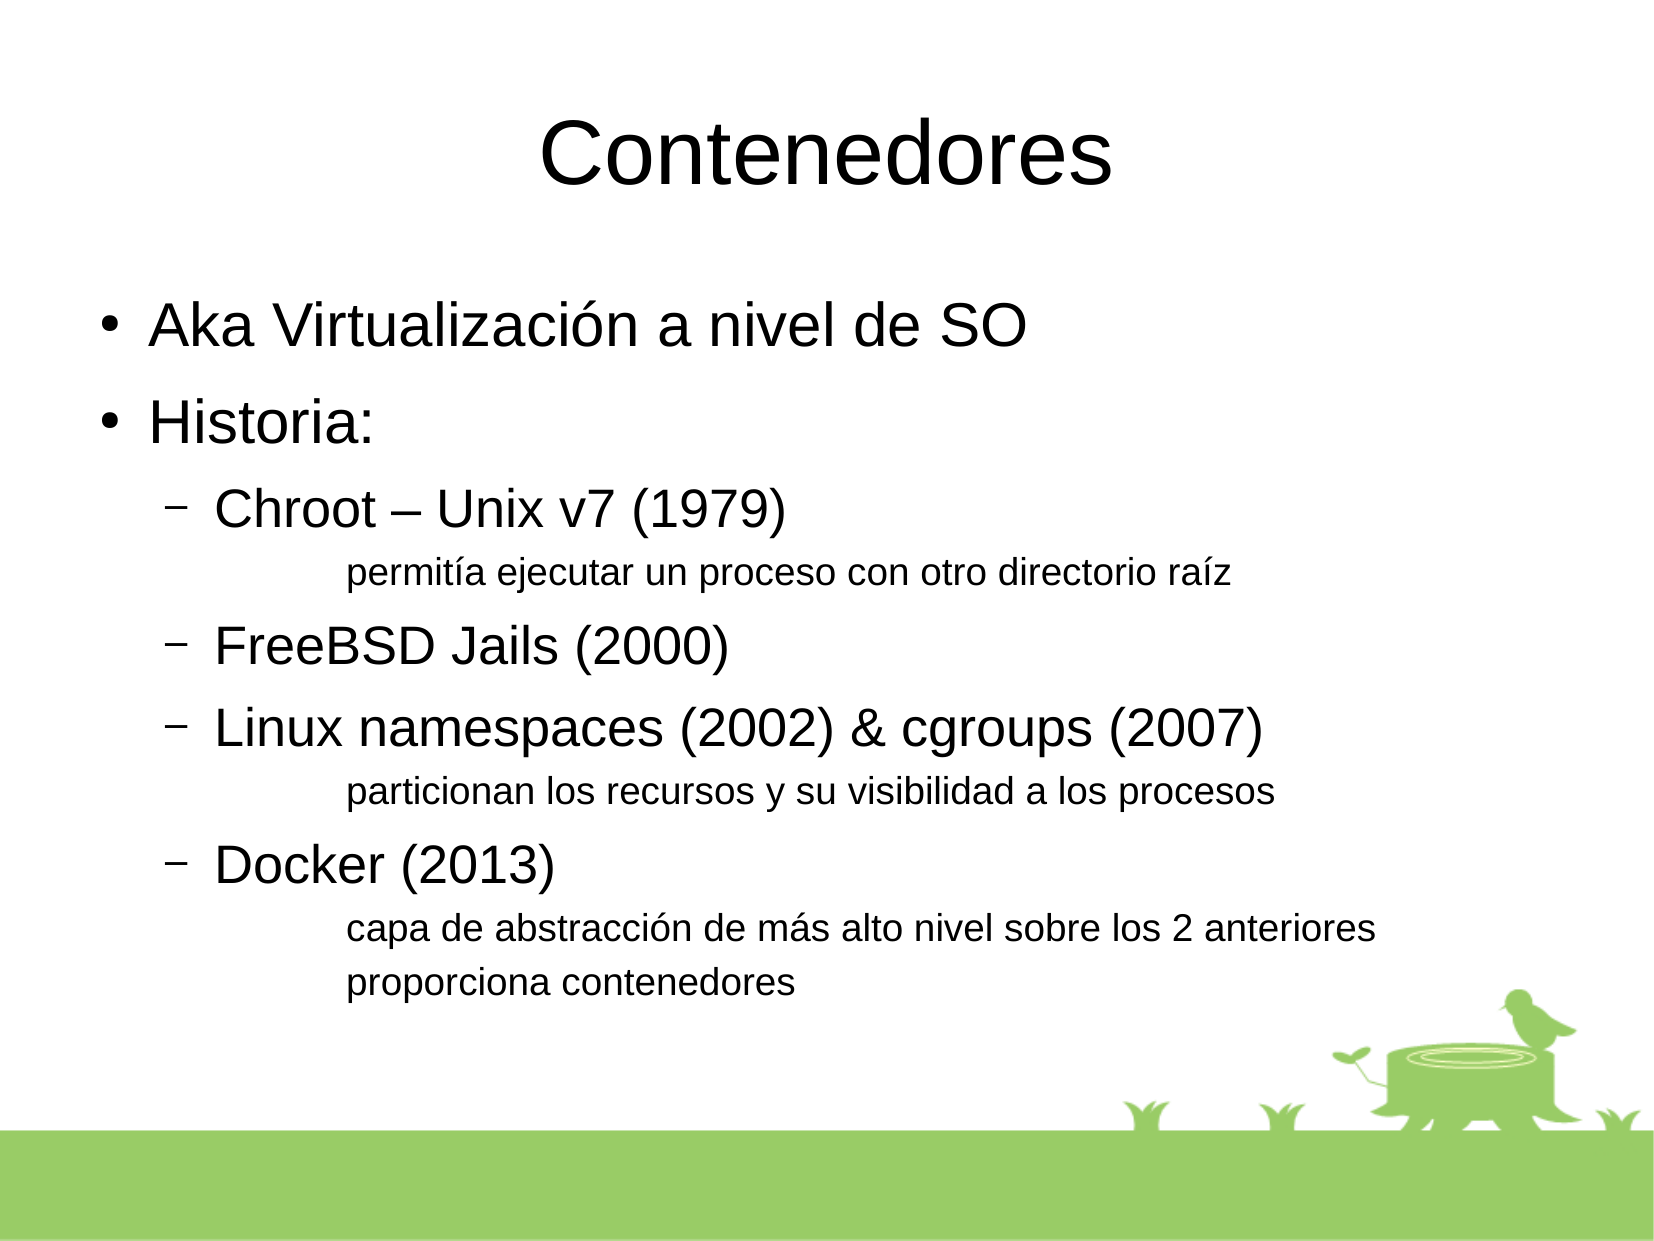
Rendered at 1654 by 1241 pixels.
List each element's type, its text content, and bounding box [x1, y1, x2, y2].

list Aka Virtualización a nivel de SO Historia: Chroot – Unix v7 (1979) permitía ejecutar un proceso con otro directorio raíz FreeBSD Jails (2000) Linux namespaces (2002) & cgroups (2007) particionan los recursos y su visibilidad a los procesos Docker (2013) capa de abstracción de más alto nivel sobre los 2 anteriores proporciona contenedores [82, 290, 1571, 1010]
picture [0, 0, 1654, 1241]
title Contenedores [82, 49, 1571, 257]
